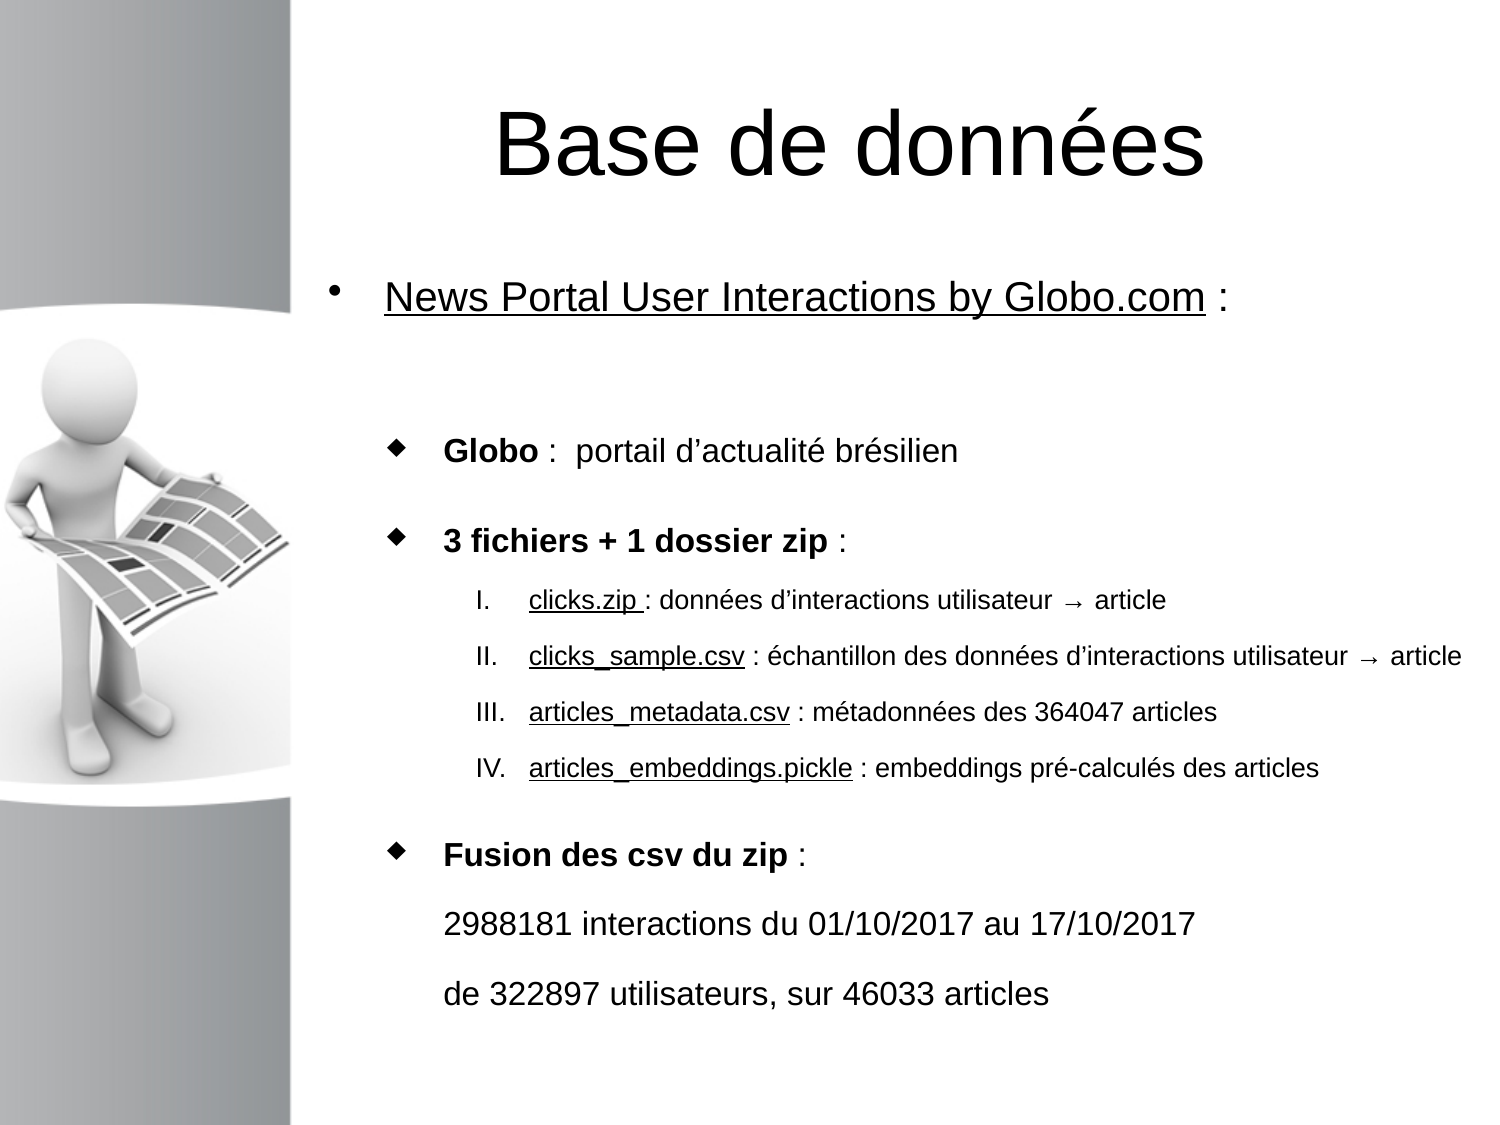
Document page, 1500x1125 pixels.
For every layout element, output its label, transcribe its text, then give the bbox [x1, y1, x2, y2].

picture [0, 0, 1500, 1125]
list News Portal User Interactions by Globo.com : Globo : portail d’actualité brésilien 3 fichiers + 1 dossier zip : clicks.zip : données d’interactions utilisateur → article clicks_sample.csv : échantillon des données d’interactions utilisateur → article articles_metadata.csv : métadonnées des 364047 articles articles_embeddings.pickle : embeddings pré-calculés des articles Fusion des csv du zip : 2988181 interactions du 01/10/2017 au 17/10/2017 de 322897 utilisateurs, sur 46033 articles [312, 262, 1500, 1005]
title Base de données [312, 45, 1414, 233]
